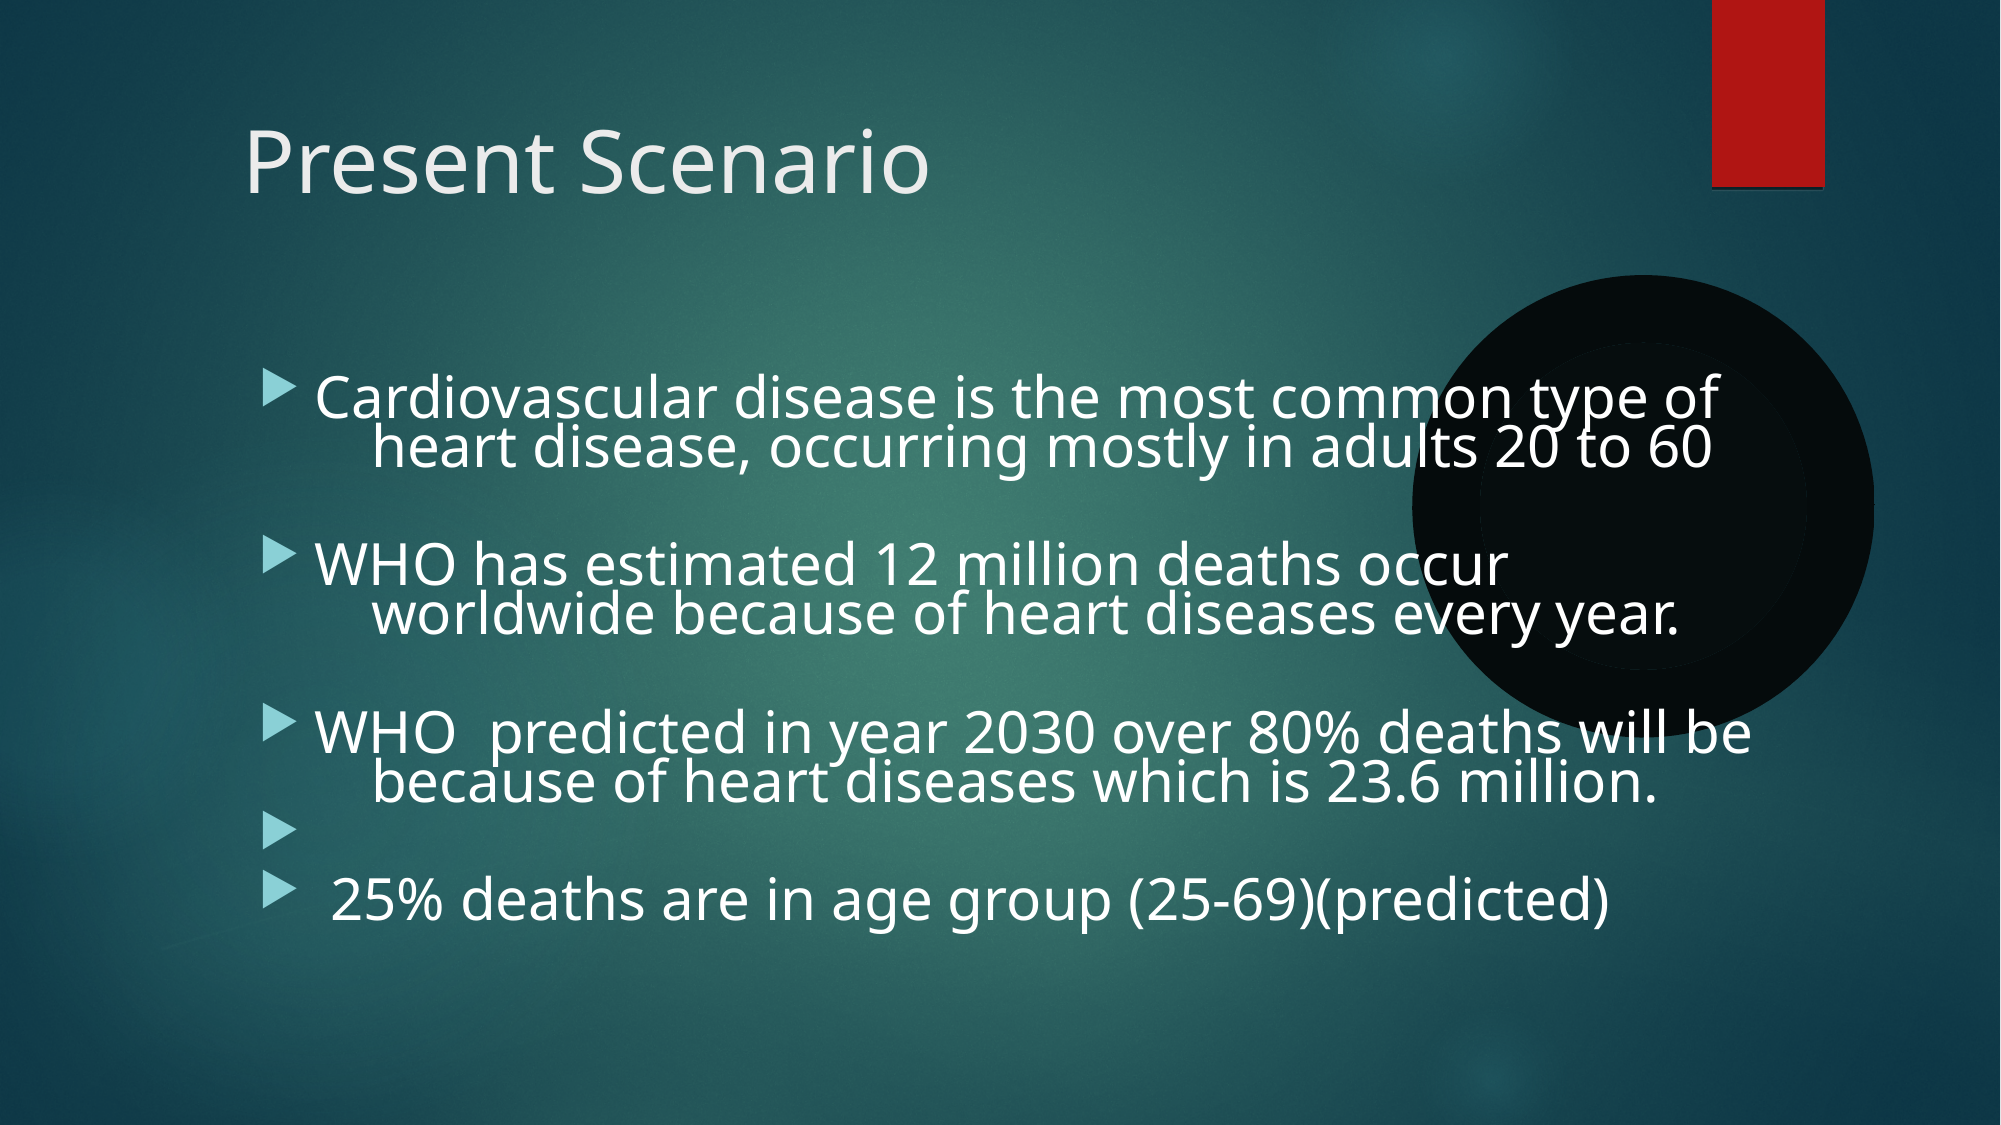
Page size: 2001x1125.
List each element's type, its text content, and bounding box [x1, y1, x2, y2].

title Present Scenario [227, 98, 1216, 252]
list Cardiovascular disease is the most common type of heart disease, occurring mostly in adults 20 to 60 WHO has estimated 12 million deaths occur worldwide because of heart diseases every year. WHO predicted in year 2030 over 80% deaths will be because of heart diseases which is 23.6 million. 25% deaths are in age group (25-69)(predicted) [243, 322, 1780, 951]
